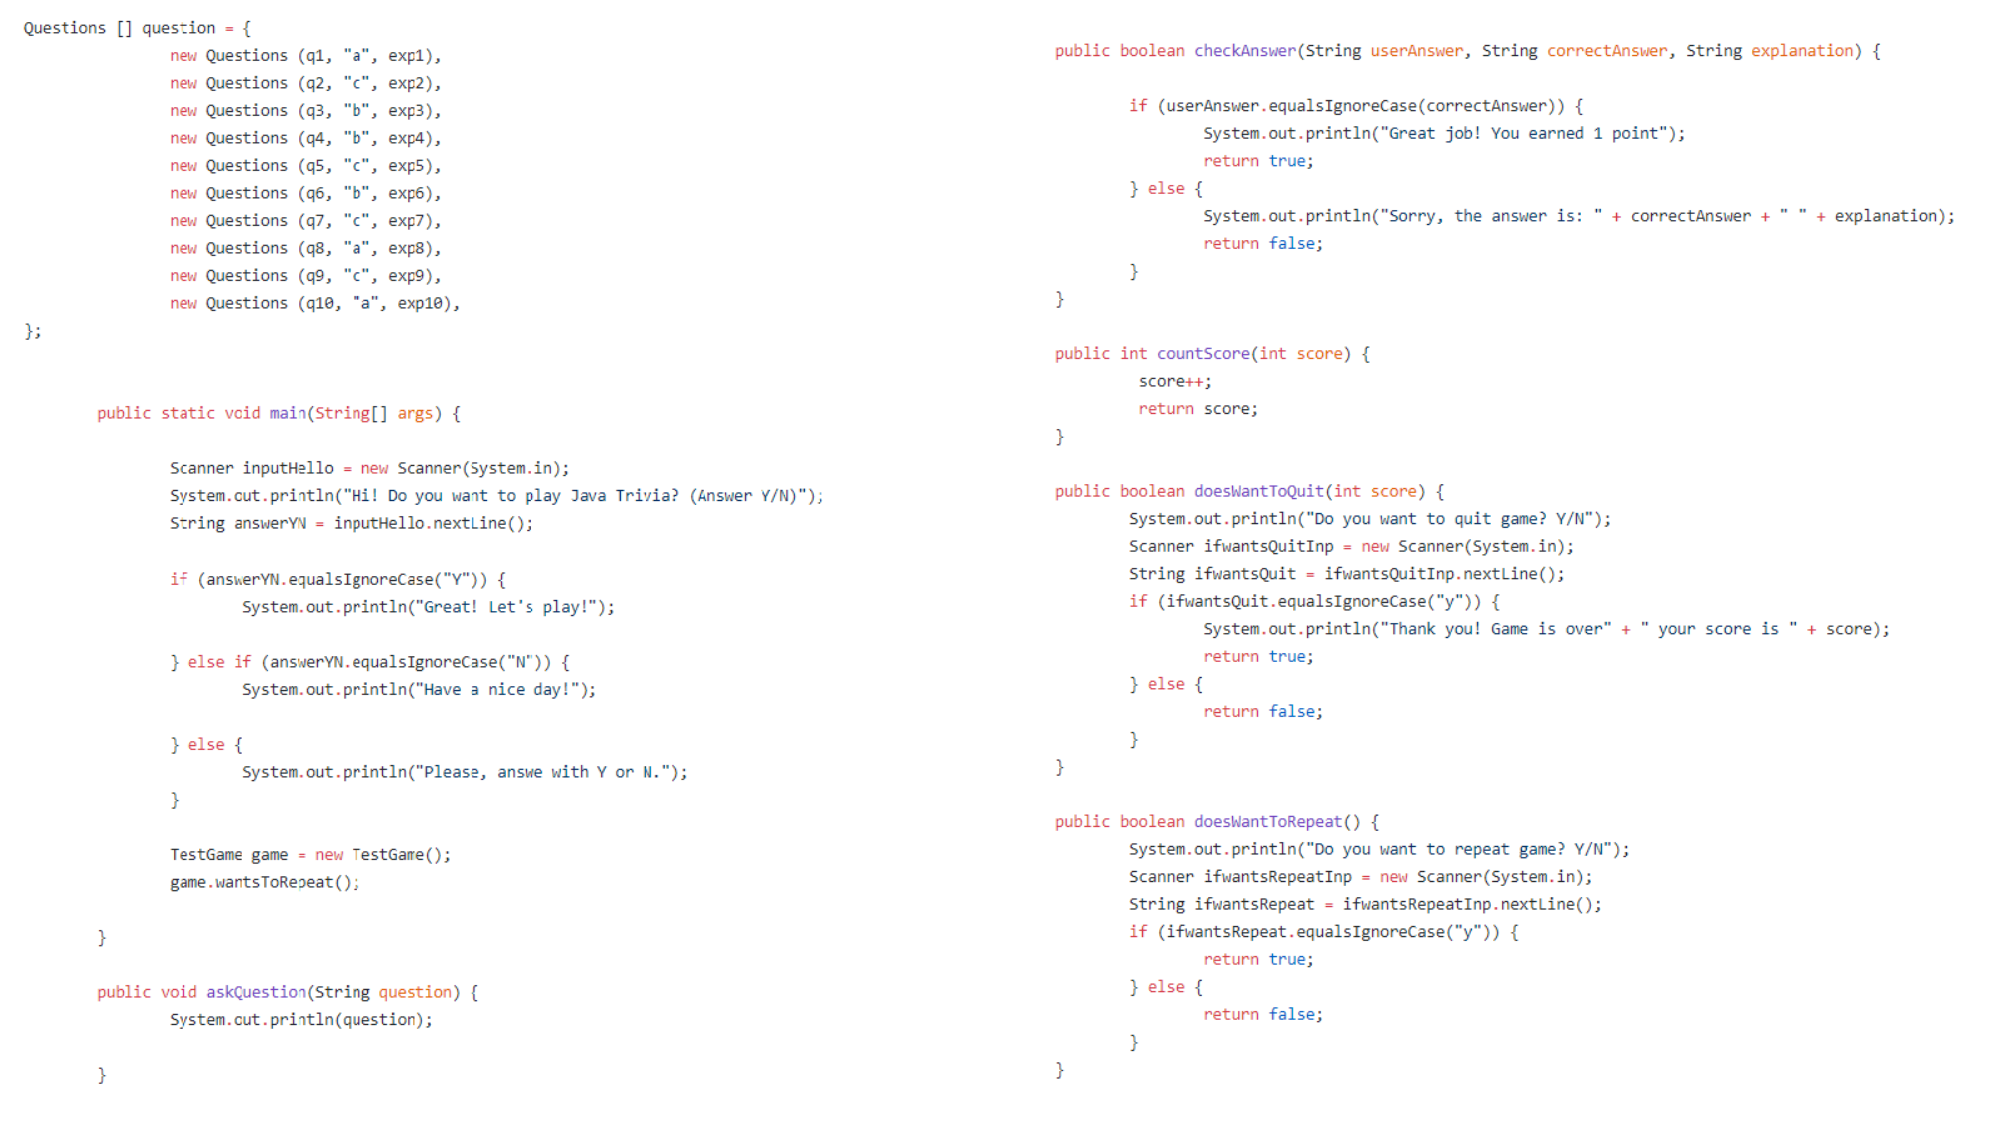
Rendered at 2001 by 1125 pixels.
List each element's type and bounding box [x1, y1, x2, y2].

picture [1028, 20, 2000, 1105]
picture [0, 6, 849, 1119]
